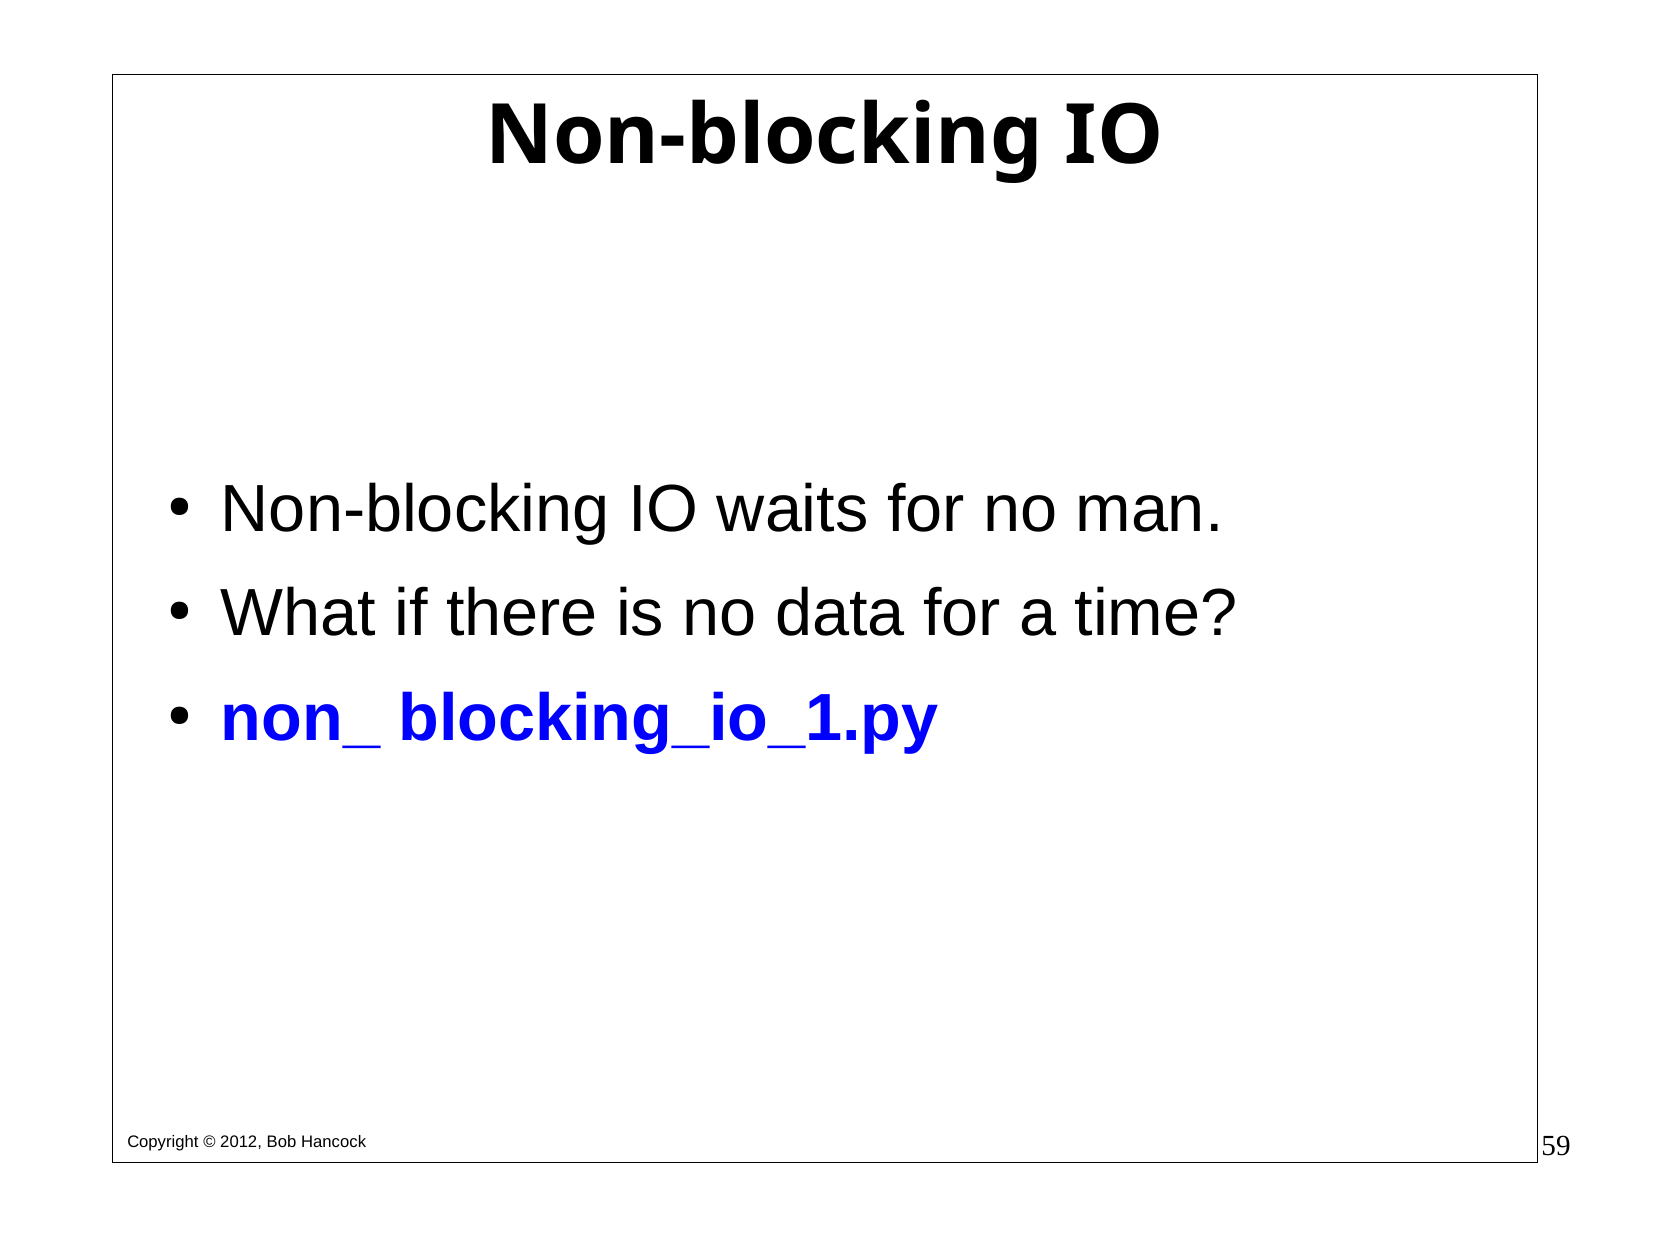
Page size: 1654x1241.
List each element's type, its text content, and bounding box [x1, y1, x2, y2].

title Non-blocking IO [112, 75, 1538, 188]
list Non-blocking IO waits for no man. What if there is no data for a time? non_ blocking_io_1.py [150, 262, 1501, 1126]
text_box Copyright © 2012, Bob Hancock [112, 1125, 382, 1159]
